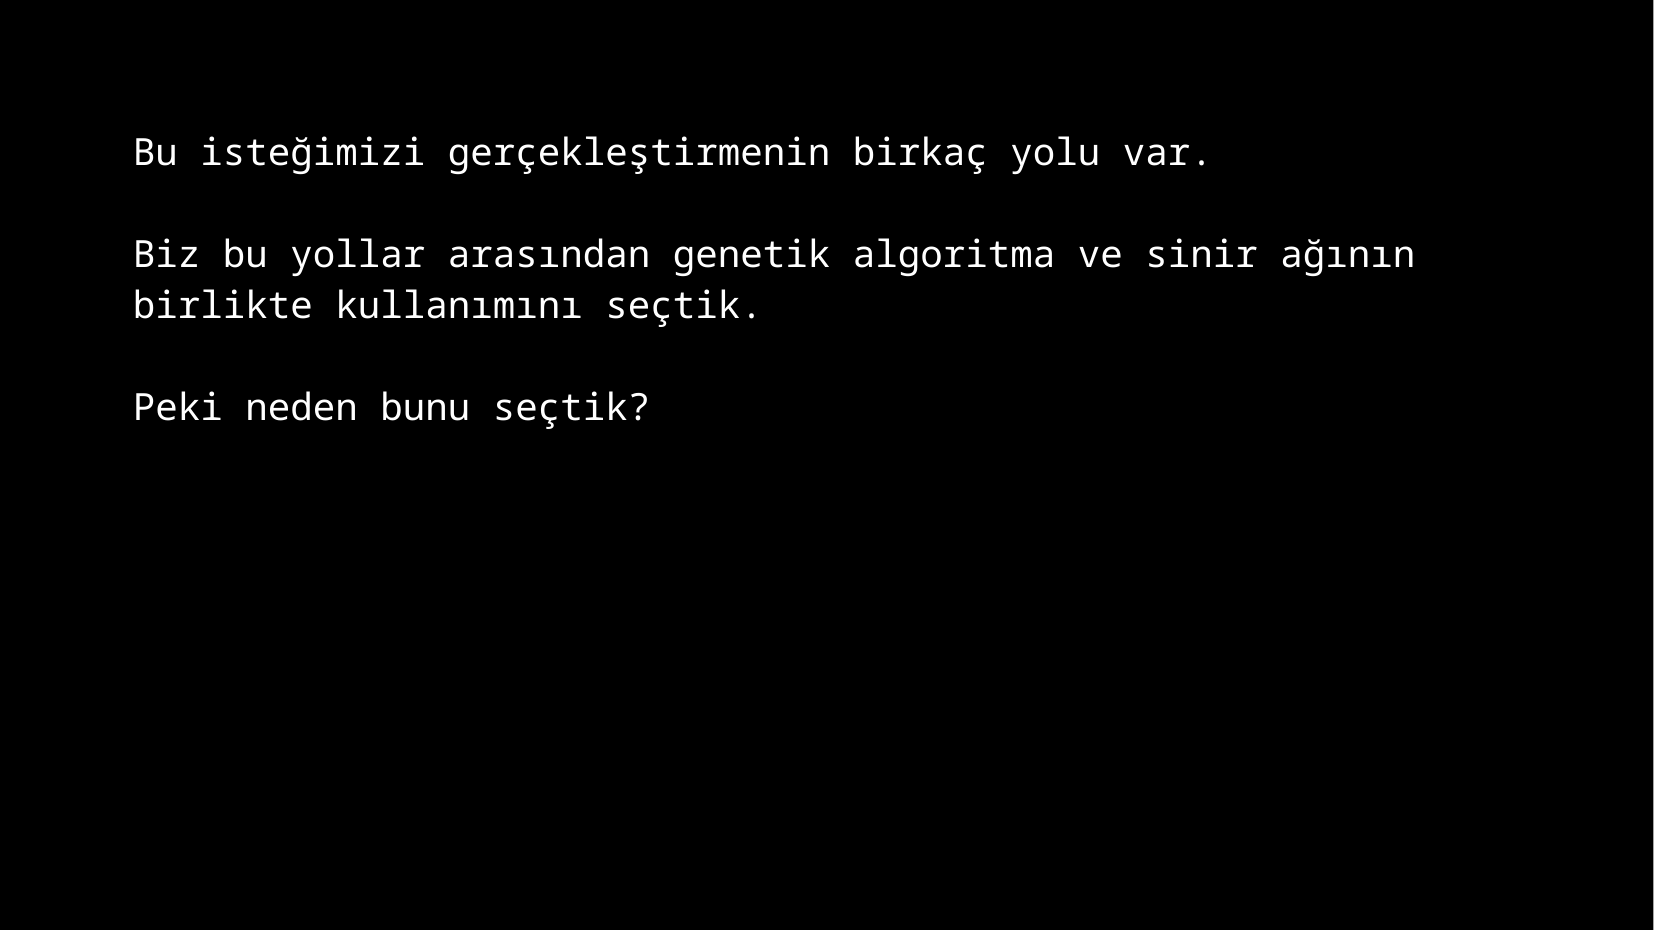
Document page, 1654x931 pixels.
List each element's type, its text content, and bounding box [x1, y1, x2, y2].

text_box Bu isteğimizi gerçekleştirmenin birkaç yolu var. Biz bu yollar arasından genetik algoritma ve sinir ağının birlikte kullanımını seçtik. Peki neden bunu seçtik? [118, 118, 1536, 827]
